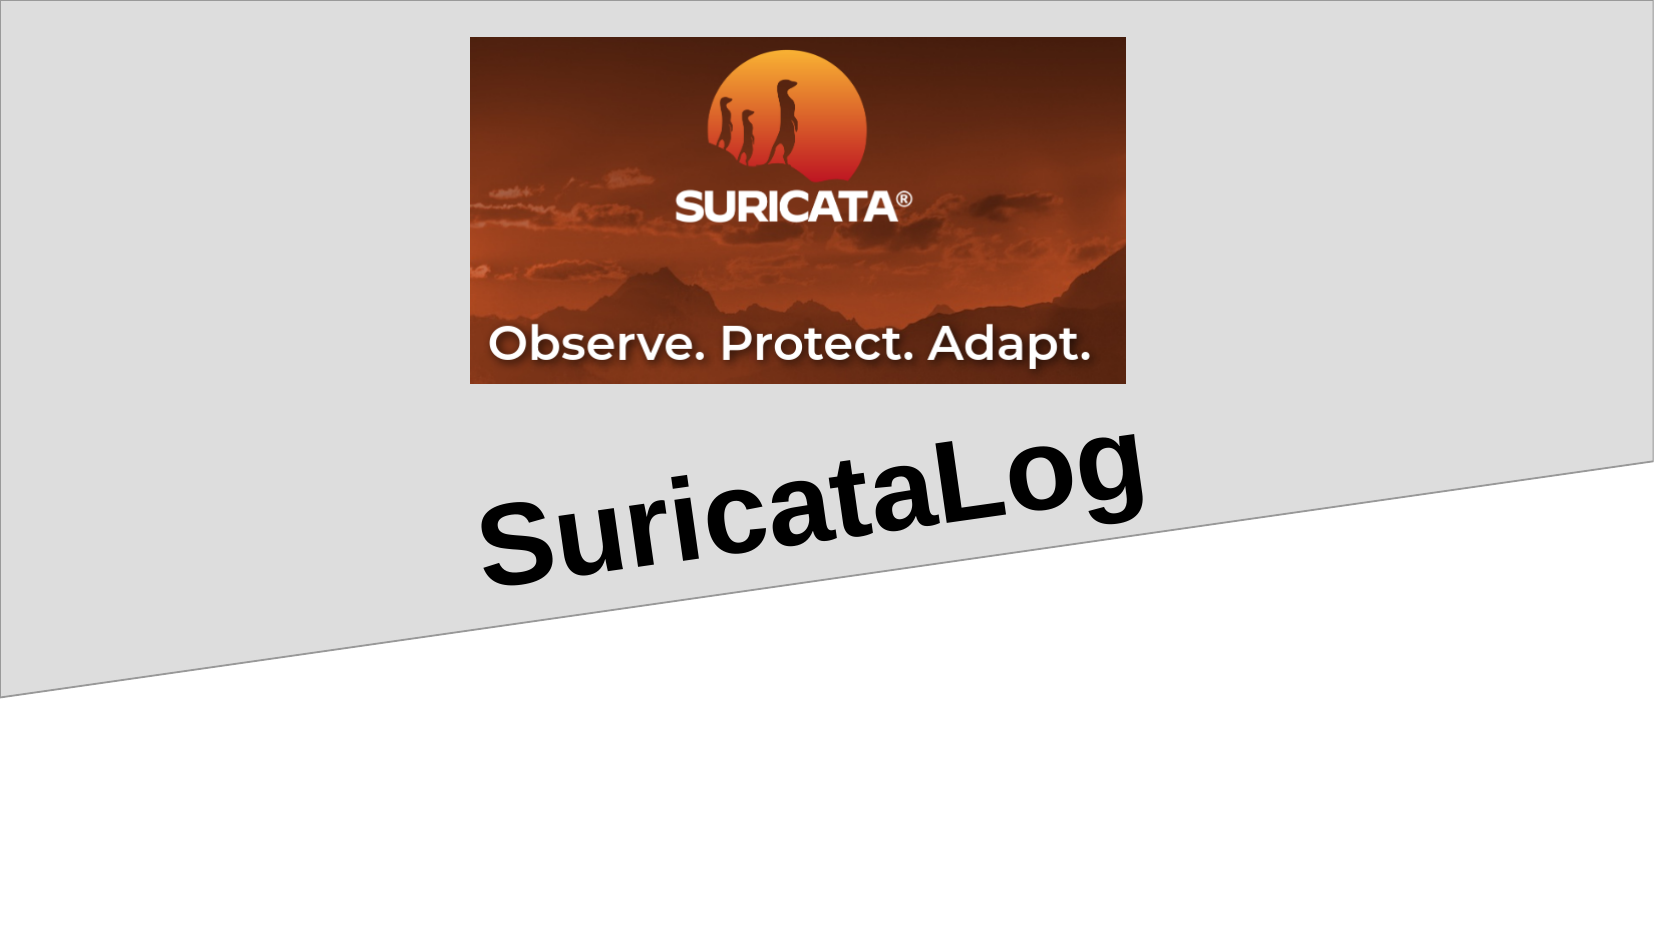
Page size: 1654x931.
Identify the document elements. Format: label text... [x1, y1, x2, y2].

title SuricataLog [62, 267, 1562, 737]
text_box [100, 478, 1546, 782]
picture [470, 37, 1126, 384]
